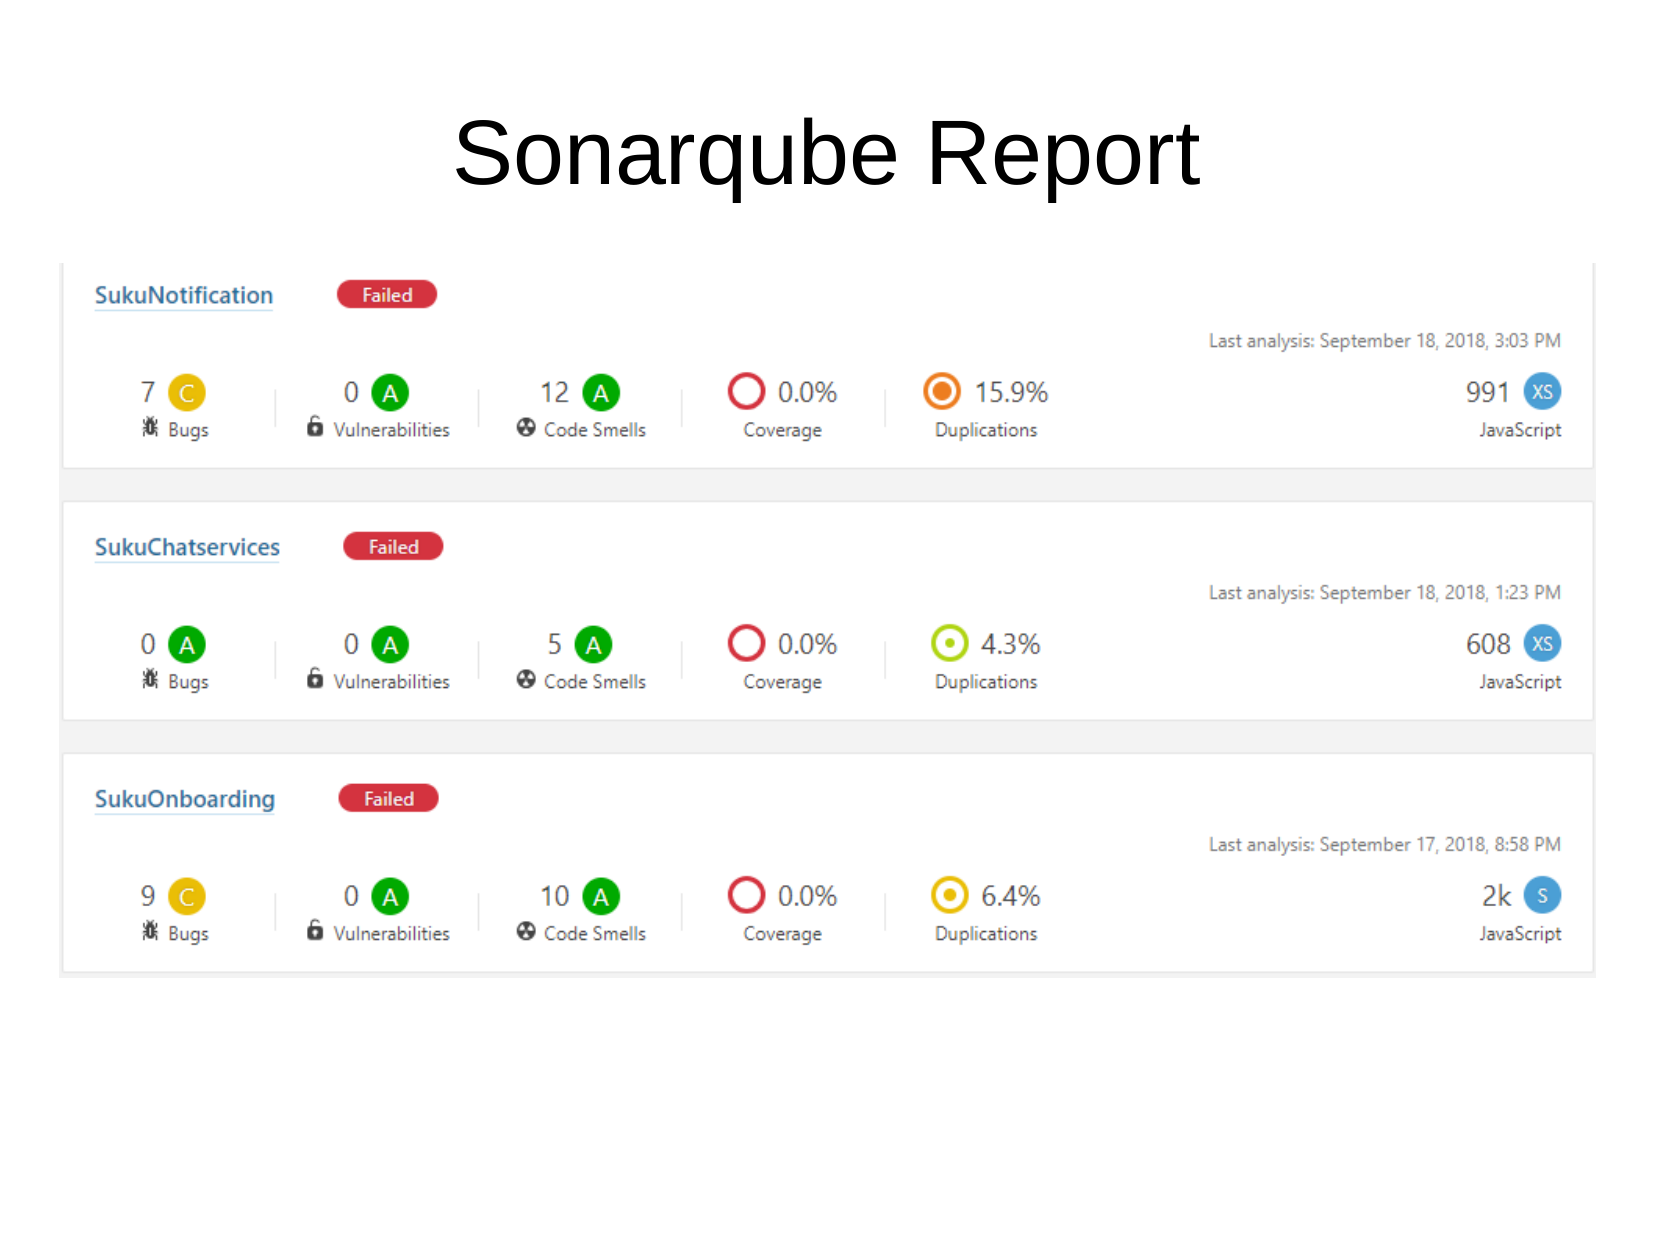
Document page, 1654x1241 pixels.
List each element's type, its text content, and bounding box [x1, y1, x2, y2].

picture [59, 263, 1596, 978]
title Sonarqube Report [82, 49, 1571, 257]
